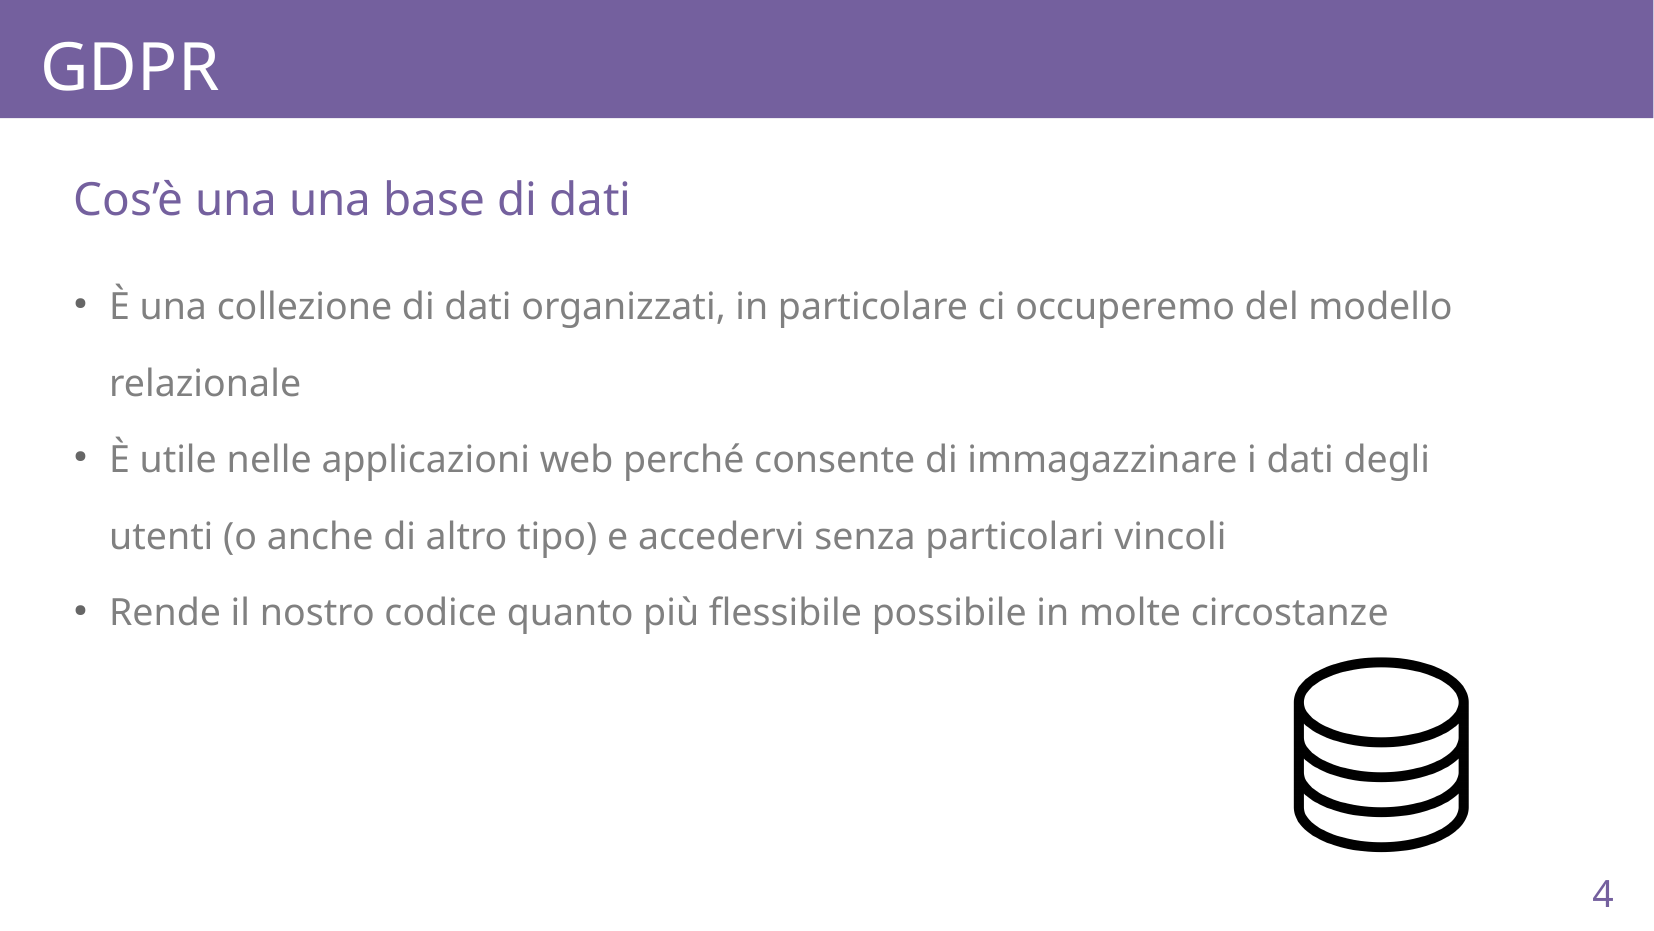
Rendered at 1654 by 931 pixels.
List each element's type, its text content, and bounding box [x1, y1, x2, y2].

text_box [0, 0, 1654, 119]
text_box È una collezione di dati organizzati, in particolare ci occuperemo del modello relazionale È utile nelle applicazioni web perché consente di immagazzinare i dati degli utenti (o anche di altro tipo) e accedervi senza particolari vincoli Rende il nostro codice quanto più flessibile possibile in molte circostanze [59, 246, 1599, 599]
text_box <numero> [1510, 860, 1654, 931]
picture [1284, 651, 1477, 857]
text_box Cos’è una una base di dati [59, 158, 1107, 229]
text_box GDPR [25, 11, 942, 107]
